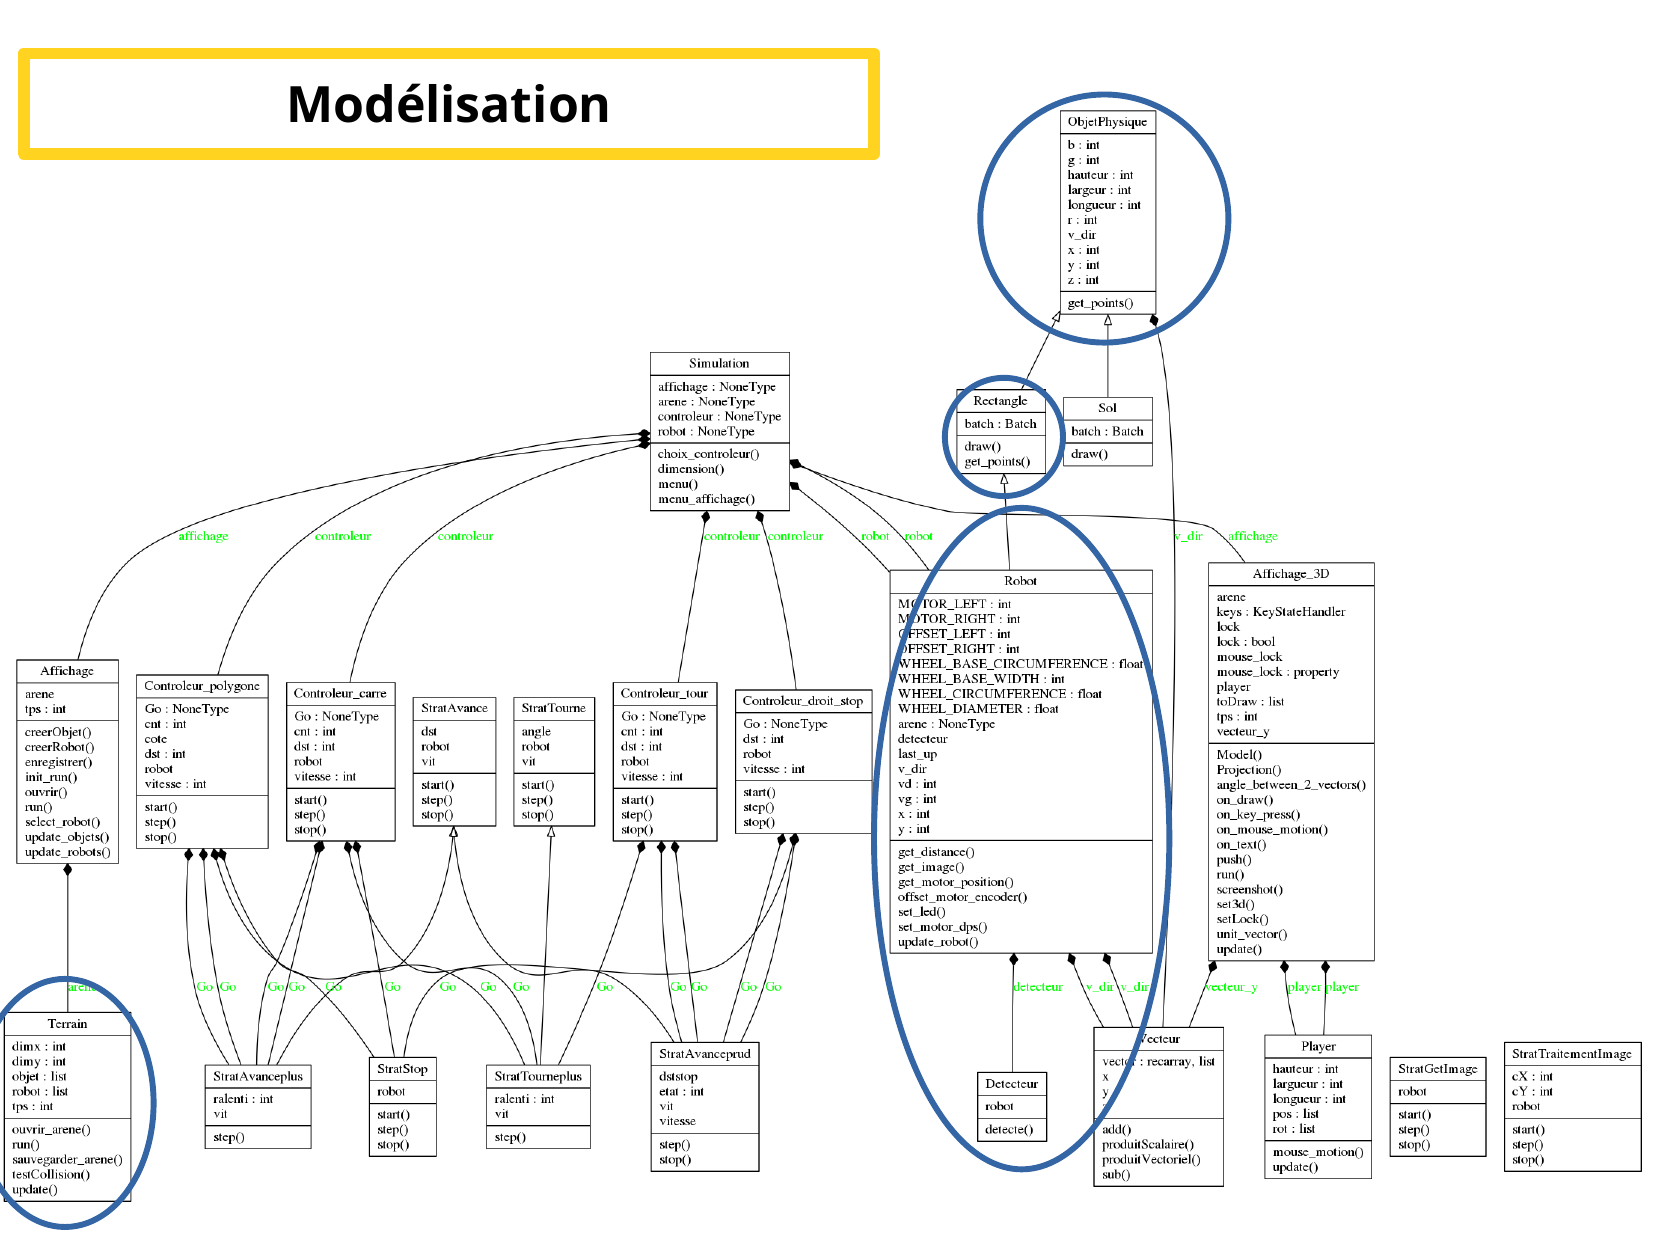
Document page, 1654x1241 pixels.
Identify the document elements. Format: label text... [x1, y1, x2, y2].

picture [0, 1194, 9, 1205]
picture [984, 106, 1225, 339]
picture [0, 106, 1645, 1205]
picture [0, 982, 150, 1205]
title Modélisation [23, 53, 875, 154]
